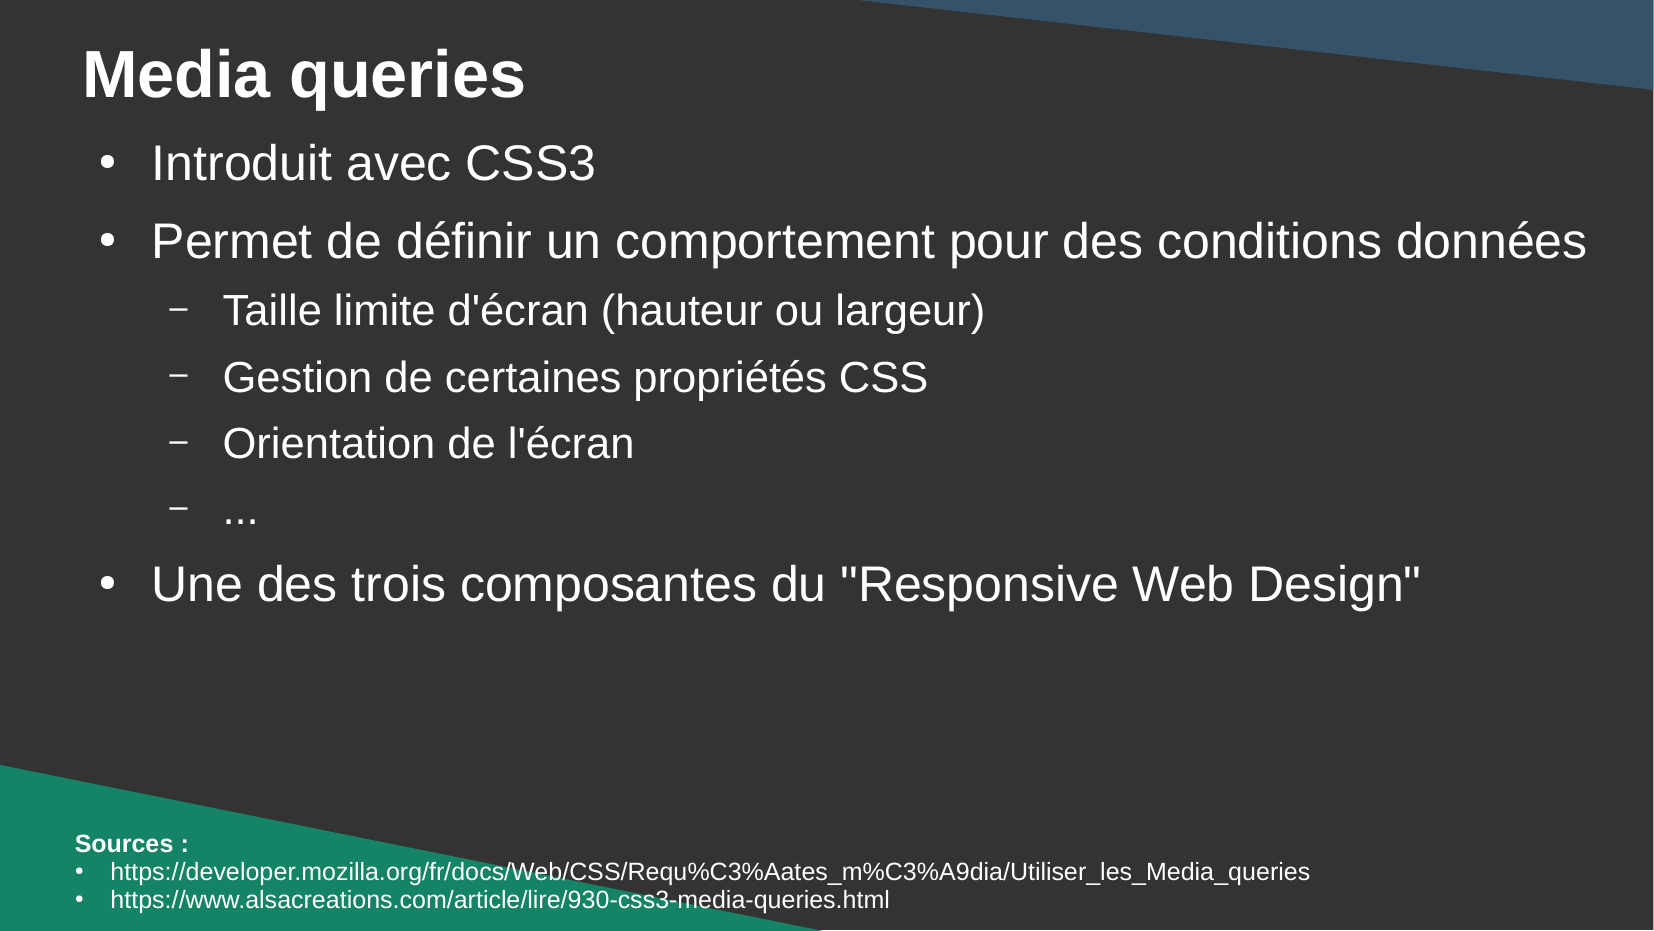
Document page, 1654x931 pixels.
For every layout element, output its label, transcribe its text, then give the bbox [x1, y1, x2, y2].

text_box Sources : https://developer.mozilla.org/fr/docs/Web/CSS/Requ%C3%Aates_m%C3%A9dia/Utiliser_les_Media_queries https://www.alsacreations.com/article/lire/930-css3-media-queries.html [60, 822, 1546, 931]
text_box [0, 764, 283, 931]
title Media queries [82, 37, 1571, 122]
text_box [858, 0, 1654, 90]
list Introduit avec CSS3 Permet de définir un comportement pour des conditions données Taille limite d'écran (hauteur ou largeur) Gestion de certaines propriétés CSS Orientation de l'écran ... Une des trois composantes du "Responsive Web Design" [80, 135, 1605, 697]
